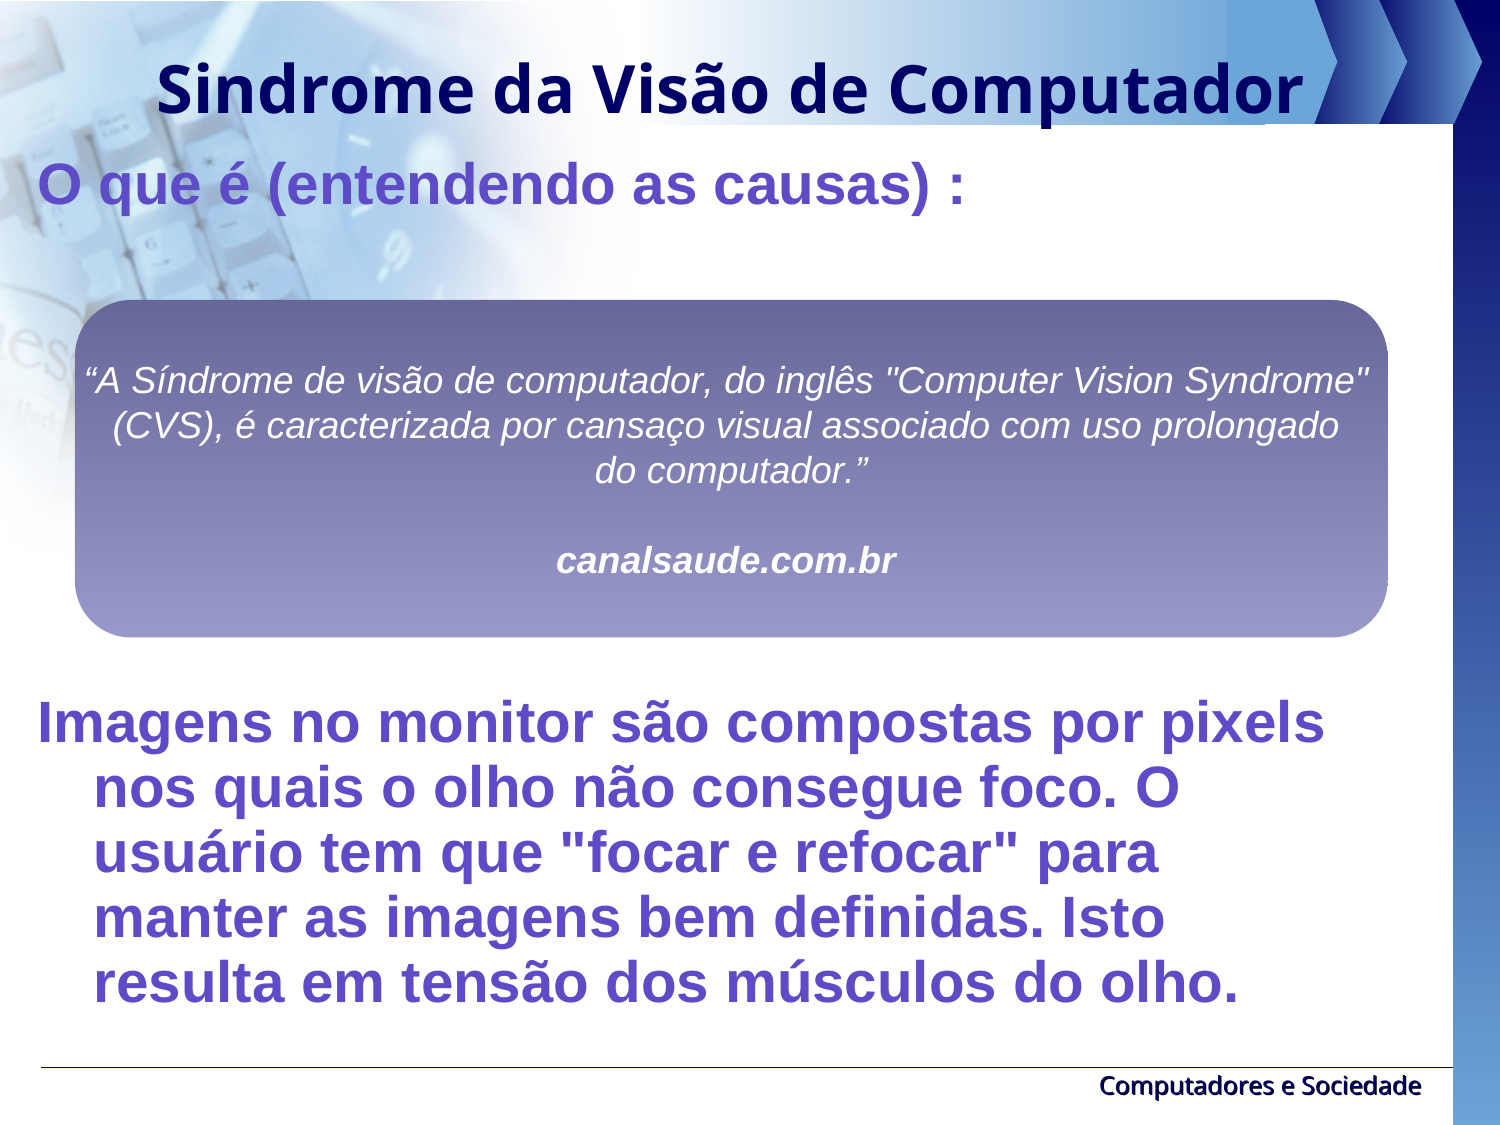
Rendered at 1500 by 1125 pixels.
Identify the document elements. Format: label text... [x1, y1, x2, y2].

text_box “A Síndrome de visão de computador, do inglês "Computer Vision Syndrome" (CVS), é caracterizada por cansaço visual associado com uso prolongado do computador.” canalsaude.com.br [74, 299, 1388, 638]
title Sindrome da Visão de Computador [37, 0, 1426, 176]
list O que é (entendendo as causas) : [37, 151, 1388, 263]
list Imagens no monitor são compostas por pixels nos quais o olho não consegue foco. O usuário tem que "focar e refocar" para manter as imagens bem definidas. Isto resulta em tensão dos músculos do olho. [37, 689, 1351, 1015]
